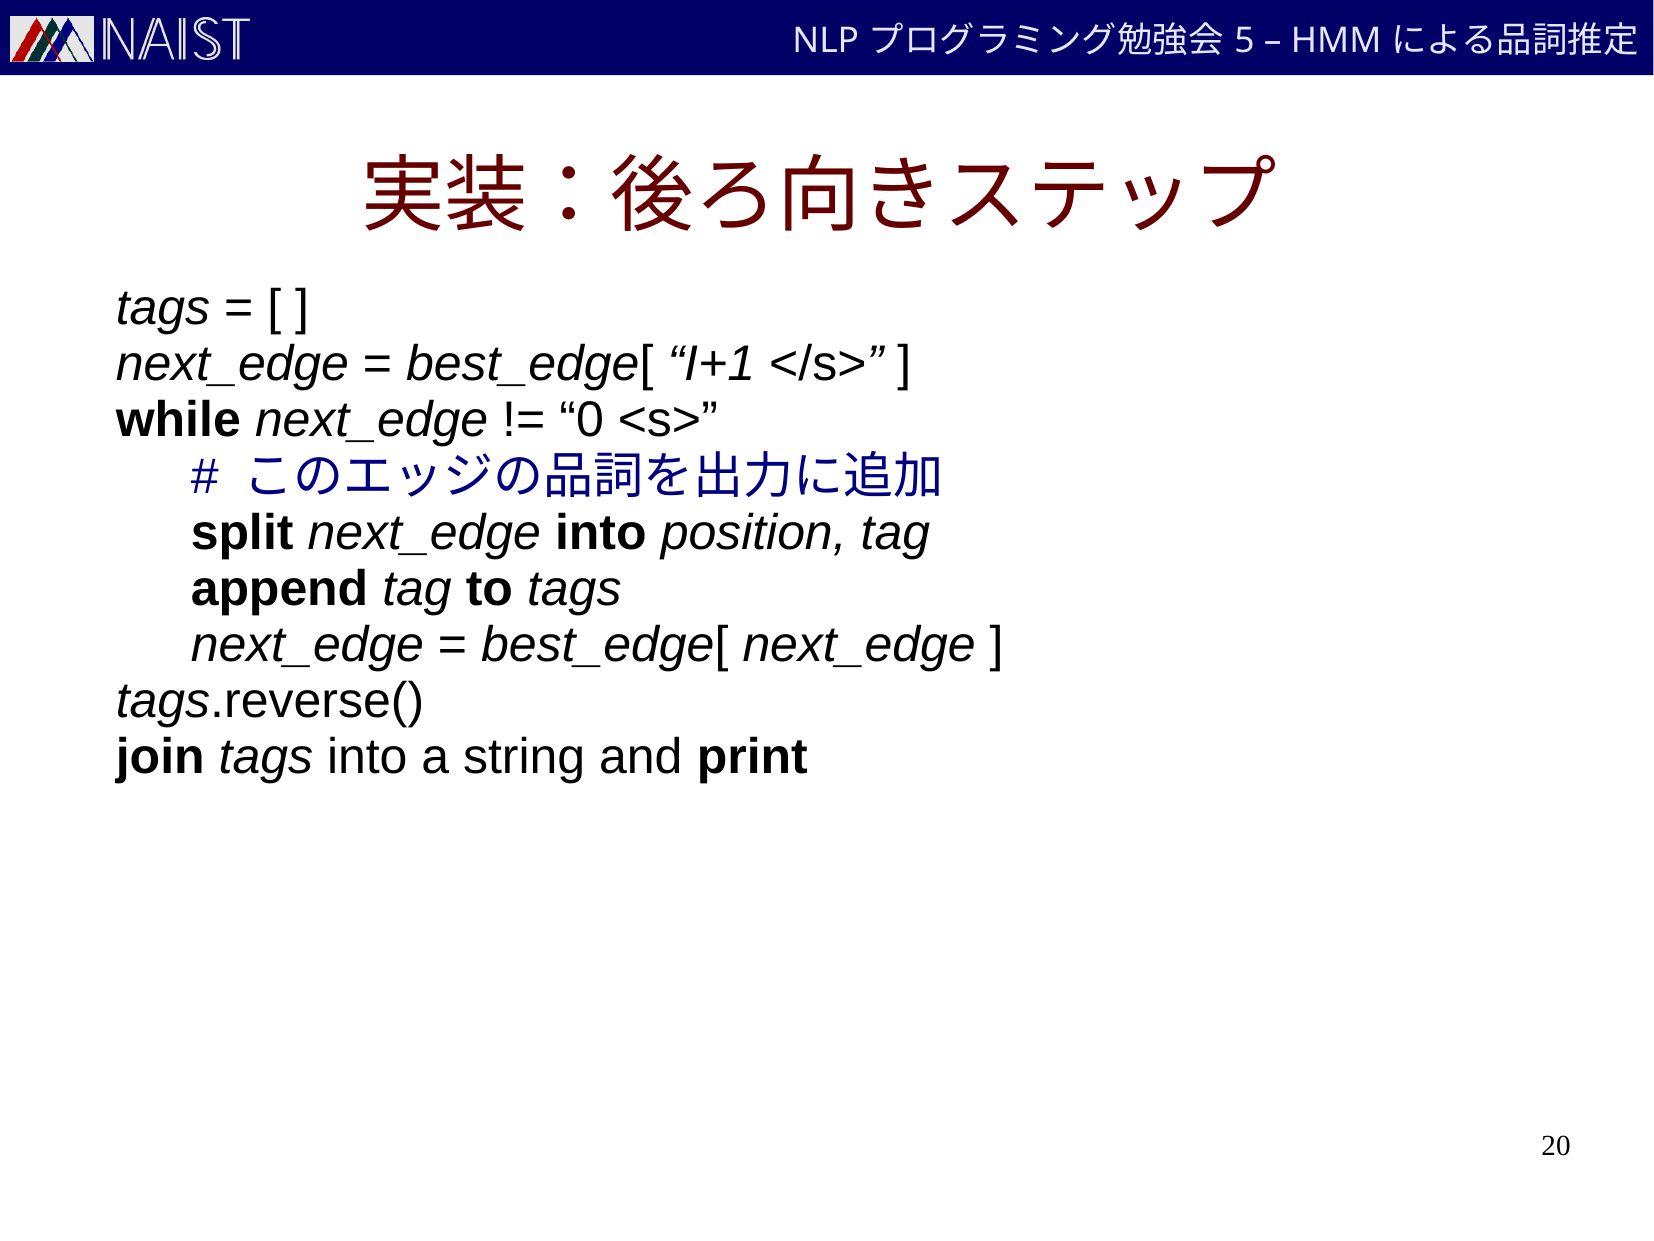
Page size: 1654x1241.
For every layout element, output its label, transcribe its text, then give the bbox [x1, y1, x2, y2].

picture [10, 16, 94, 62]
picture [102, 17, 251, 60]
text_box tags = [ ] next_edge = best_edge[ “I+1 </s>” ] while next_edge != “0 <s>” # このエッジの品詞を出力に追加 split next_edge into position, tag append tag to tags next_edge = best_edge[ next_edge ] tags.reverse() join tags into a string and print [25, 271, 1613, 791]
title 実装：後ろ向きステップ [75, 92, 1564, 271]
